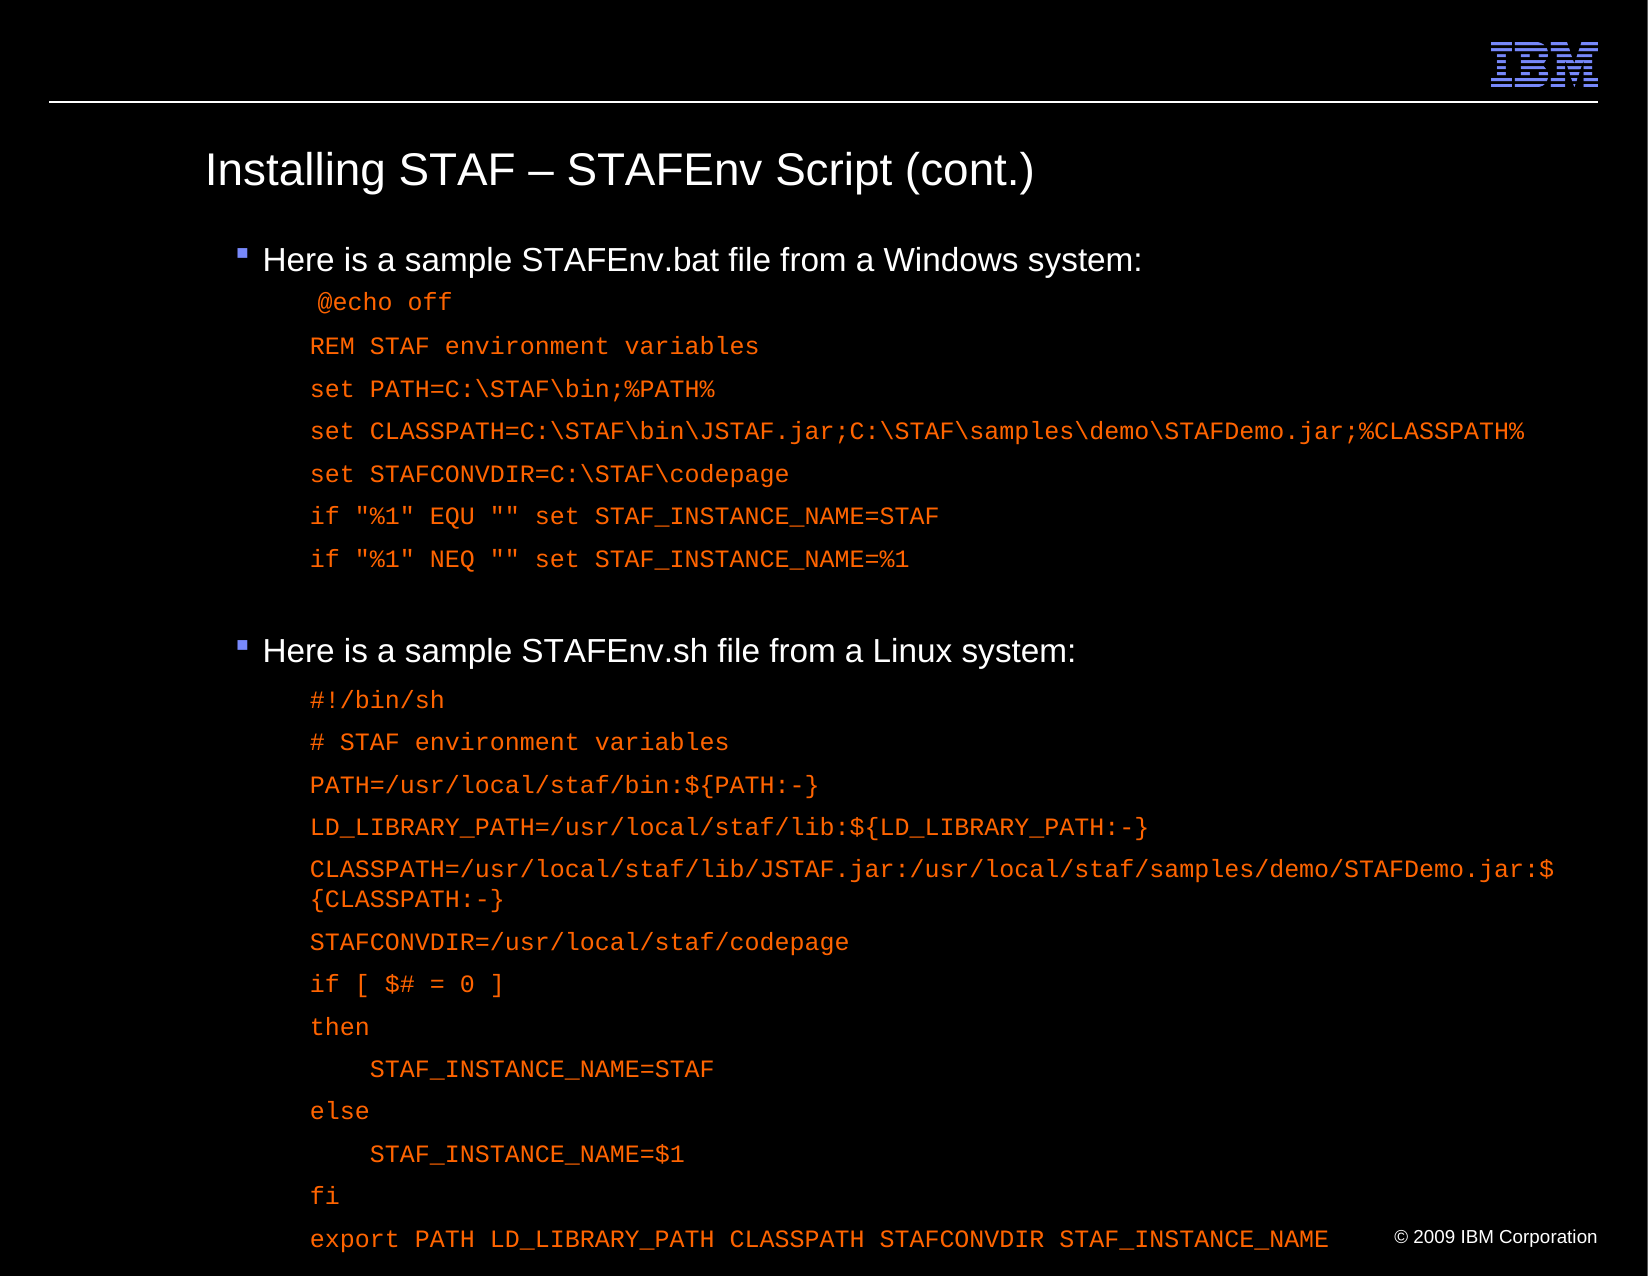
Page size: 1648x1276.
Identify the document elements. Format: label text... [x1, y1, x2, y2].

text_box Here is a sample STAFEnv.bat file from a Windows system: @echo off REM STAF environment variables set PATH=C:\STAF\bin;%PATH% set CLASSPATH=C:\STAF\bin\JSTAF.jar;C:\STAF\samples\demo\STAFDemo.jar;%CLASSPATH% set STAFCONVDIR=C:\STAF\codepage if "%1" EQU "" set STAF_INSTANCE_NAME=STAF if "%1" NEQ "" set STAF_INSTANCE_NAME=%1 Here is a sample STAFEnv.sh file from a Linux system: #!/bin/sh # STAF environment variables PATH=/usr/local/staf/bin:${PATH:-} LD_LIBRARY_PATH=/usr/local/staf/lib:${LD_LIBRARY_PATH:-} CLASSPATH=/usr/local/staf/lib/JSTAF.jar:/usr/local/staf/samples/demo/STAFDemo.jar:${CLASSPATH:-} STAFCONVDIR=/usr/local/staf/codepage if [ $# = 0 ] then STAF_INSTANCE_NAME=STAF else STAF_INSTANCE_NAME=$1 fi export PATH LD_LIBRARY_PATH CLASSPATH STAFCONVDIR STAF_INSTANCE_NAME [235, 237, 1599, 1253]
picture [1491, 42, 1598, 87]
title Installing STAF – STAFEnv Script (cont.) [188, 137, 1648, 231]
